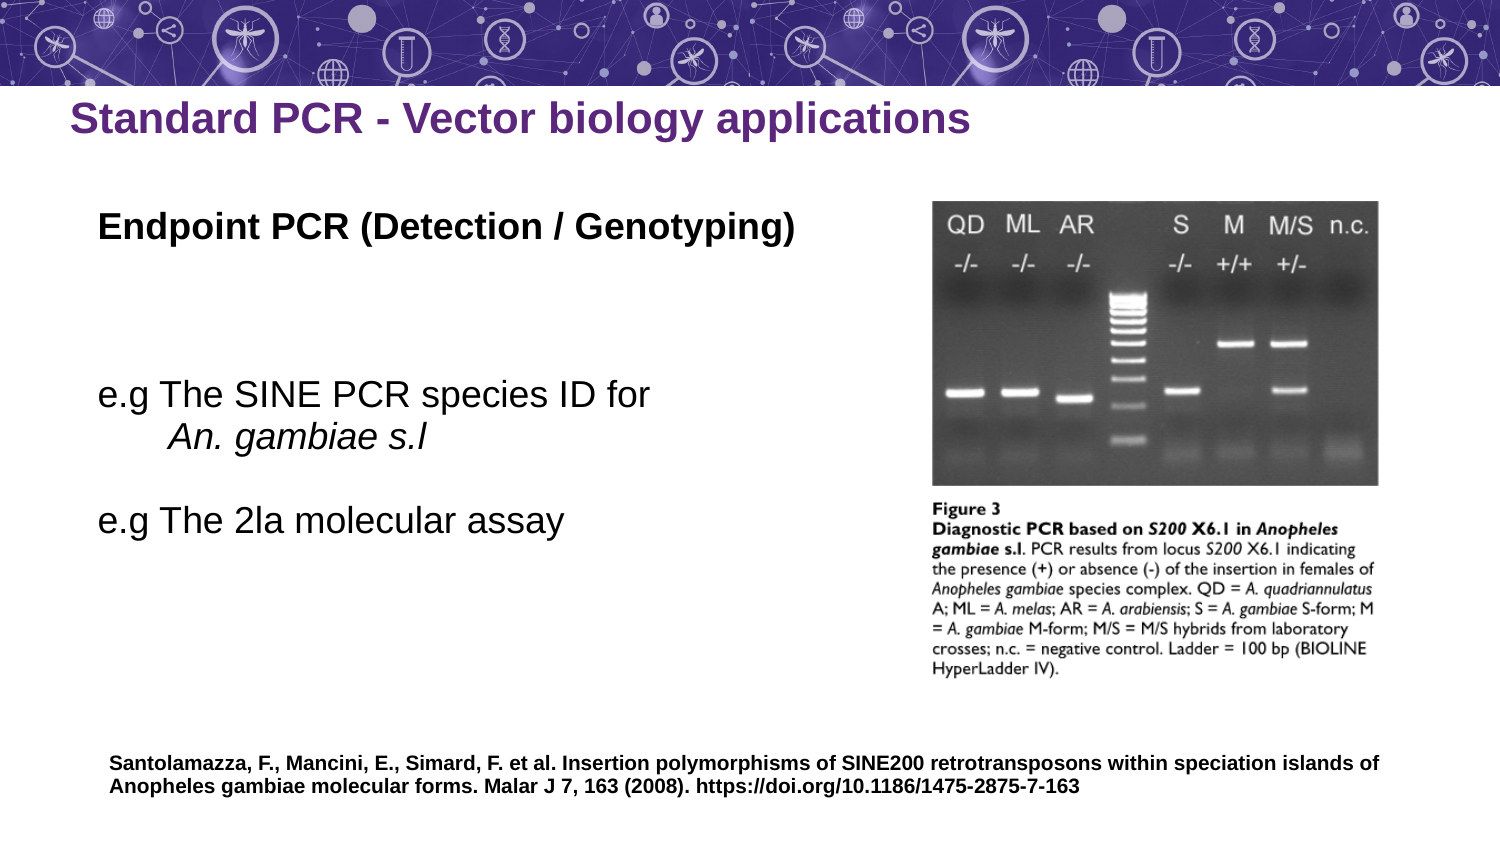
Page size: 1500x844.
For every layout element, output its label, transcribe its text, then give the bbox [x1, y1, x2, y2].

text_box Santolamazza, F., Mancini, E., Simard, F. et al. Insertion polymorphisms of SINE200 retrotransposons within speciation islands of Anopheles gambiae molecular forms. Malar J 7, 163 (2008). https://doi.org/10.1186/1475-2875-7-163 [94, 744, 1406, 827]
title Standard PCR - Vector biology applications [54, 75, 1118, 151]
picture [0, 0, 1500, 86]
picture [931, 200, 1382, 686]
text_box Endpoint PCR (Detection / Genotyping) e.g The SINE PCR species ID for An. gambiae s.l e.g The 2la molecular assay [47, 197, 1293, 591]
